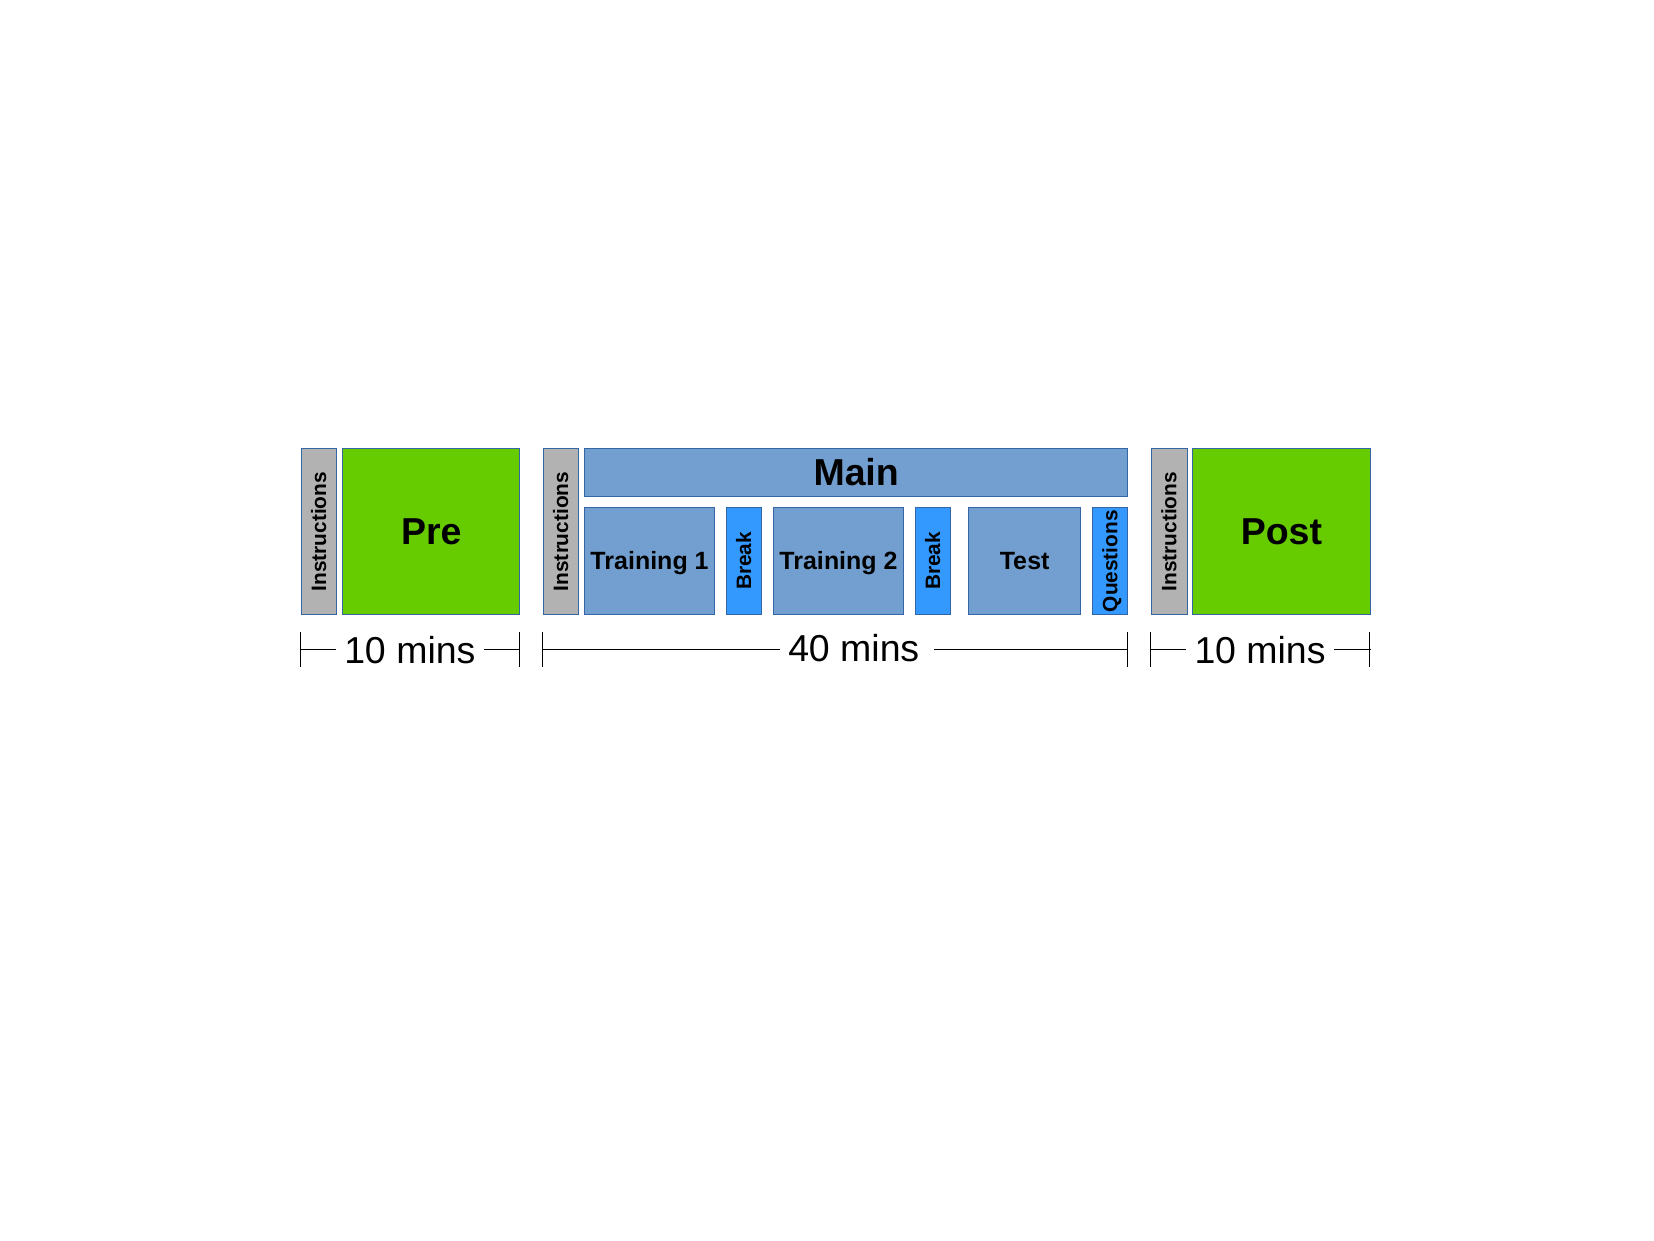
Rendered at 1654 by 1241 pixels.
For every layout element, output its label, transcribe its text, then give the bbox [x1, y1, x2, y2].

text_box Questions [1092, 507, 1128, 615]
text_box Instructions [301, 448, 337, 615]
text_box Main [584, 448, 1128, 497]
text_box Post [1192, 448, 1371, 615]
text_box Pre [342, 448, 520, 615]
text_box Instructions [1151, 448, 1188, 615]
text_box Instructions [543, 448, 579, 615]
text_box Test [968, 507, 1081, 615]
text_box 10 mins [1179, 622, 1341, 680]
text_box Break [726, 507, 762, 615]
text_box 40 mins [773, 620, 935, 677]
text_box 10 mins [329, 622, 491, 680]
text_box Training 2 [773, 507, 904, 615]
text_box Training 1 [584, 507, 715, 615]
text_box Break [915, 507, 951, 615]
